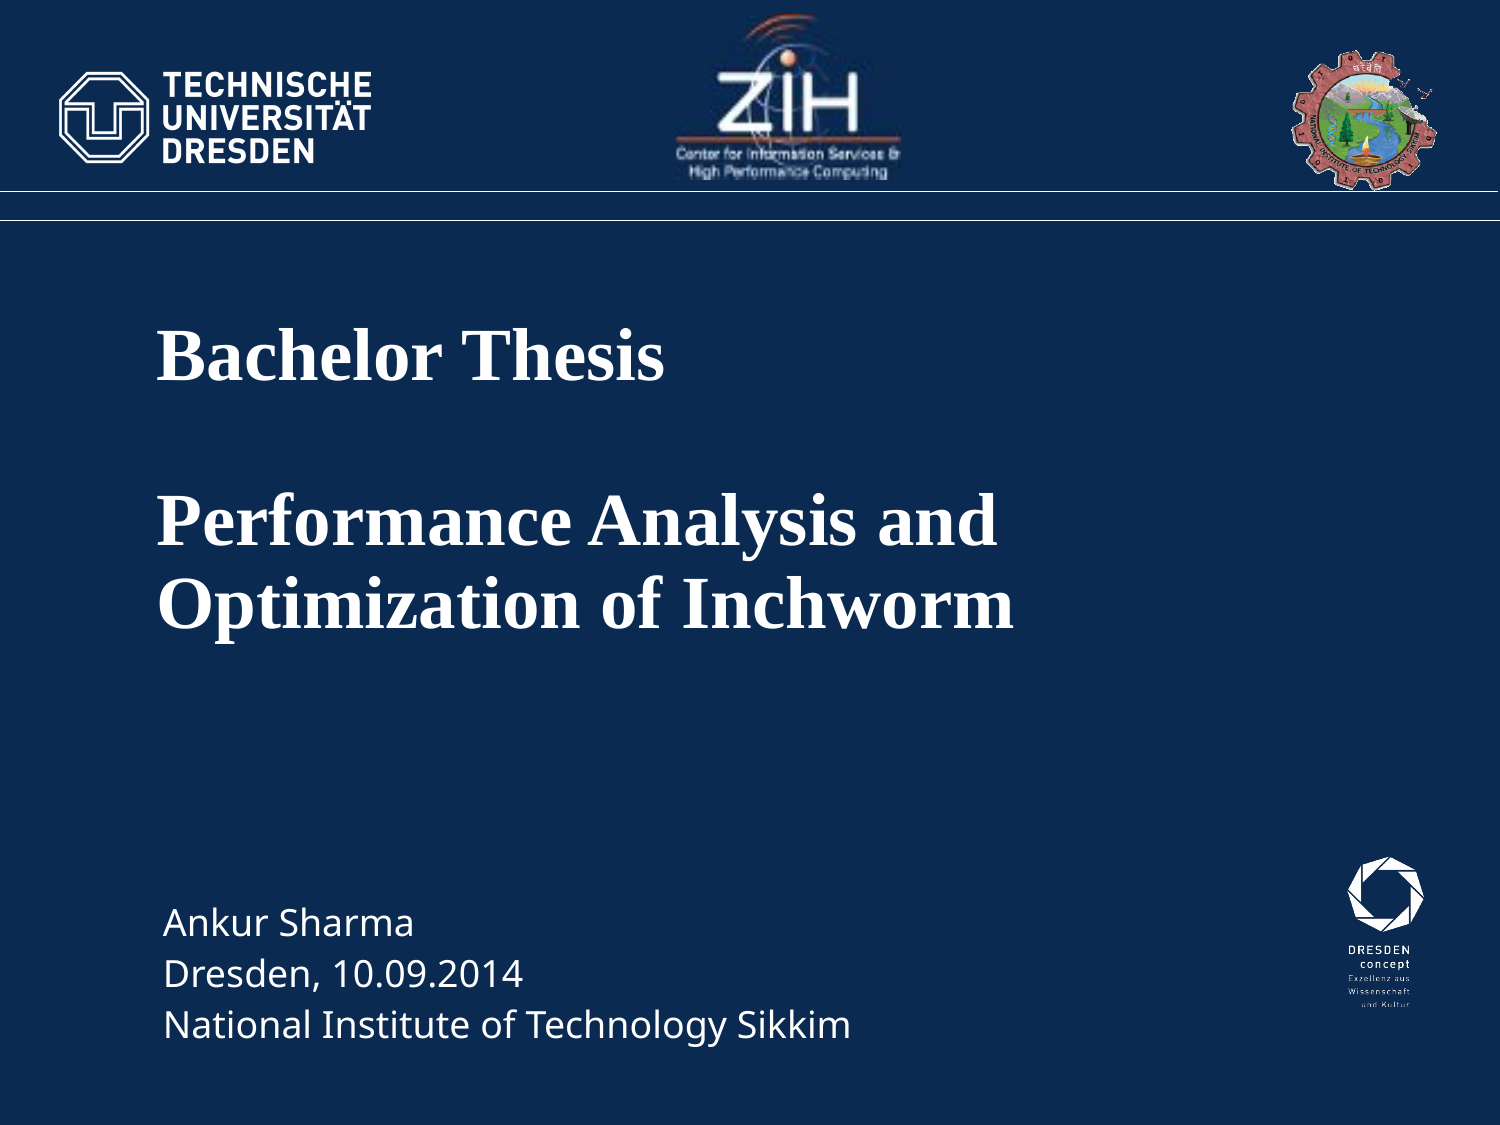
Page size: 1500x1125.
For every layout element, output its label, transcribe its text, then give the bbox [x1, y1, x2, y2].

picture [675, 14, 901, 180]
subtitle Ankur Sharma Dresden, 10.09.2014 National Institute of Technology Sikkim [162, 905, 1388, 1050]
picture [58, 71, 371, 164]
picture [1290, 44, 1441, 196]
picture [1388, 856, 1424, 1007]
title Bachelor Thesis Performance Analysis and Optimization of Inchworm [156, 299, 1388, 916]
